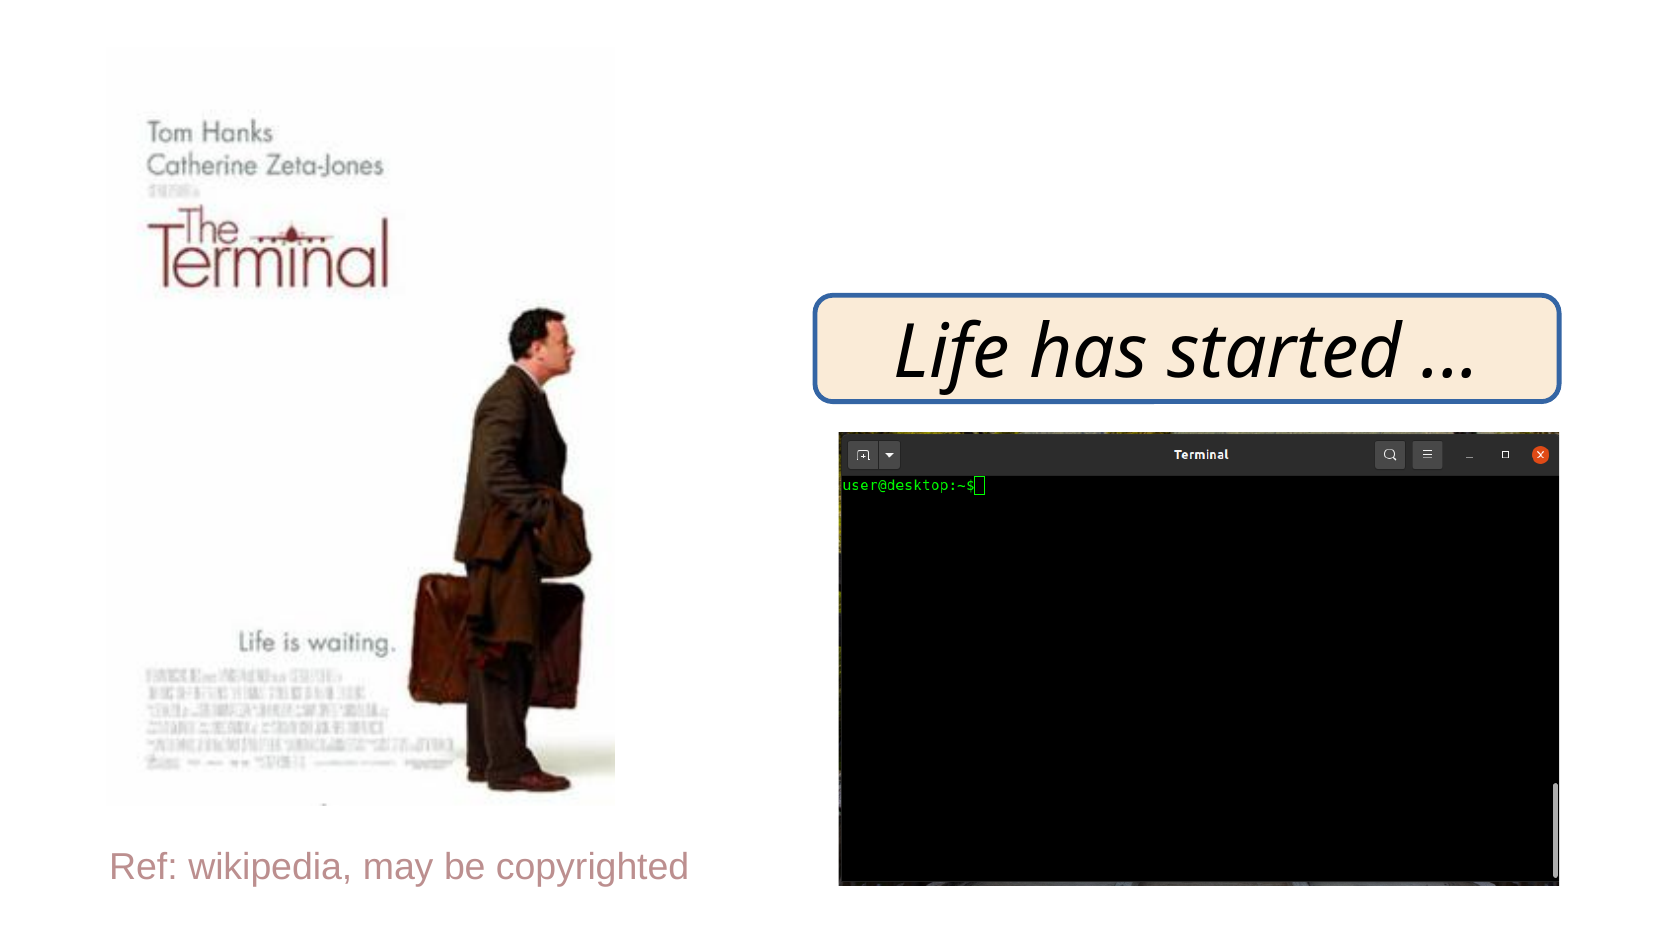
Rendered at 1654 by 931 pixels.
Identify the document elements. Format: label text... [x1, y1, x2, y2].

picture [838, 432, 1560, 886]
picture [106, 47, 615, 806]
text_box Ref: wikipedia, may be copyrighted [94, 838, 709, 910]
text_box Life has started ... [814, 295, 1560, 402]
